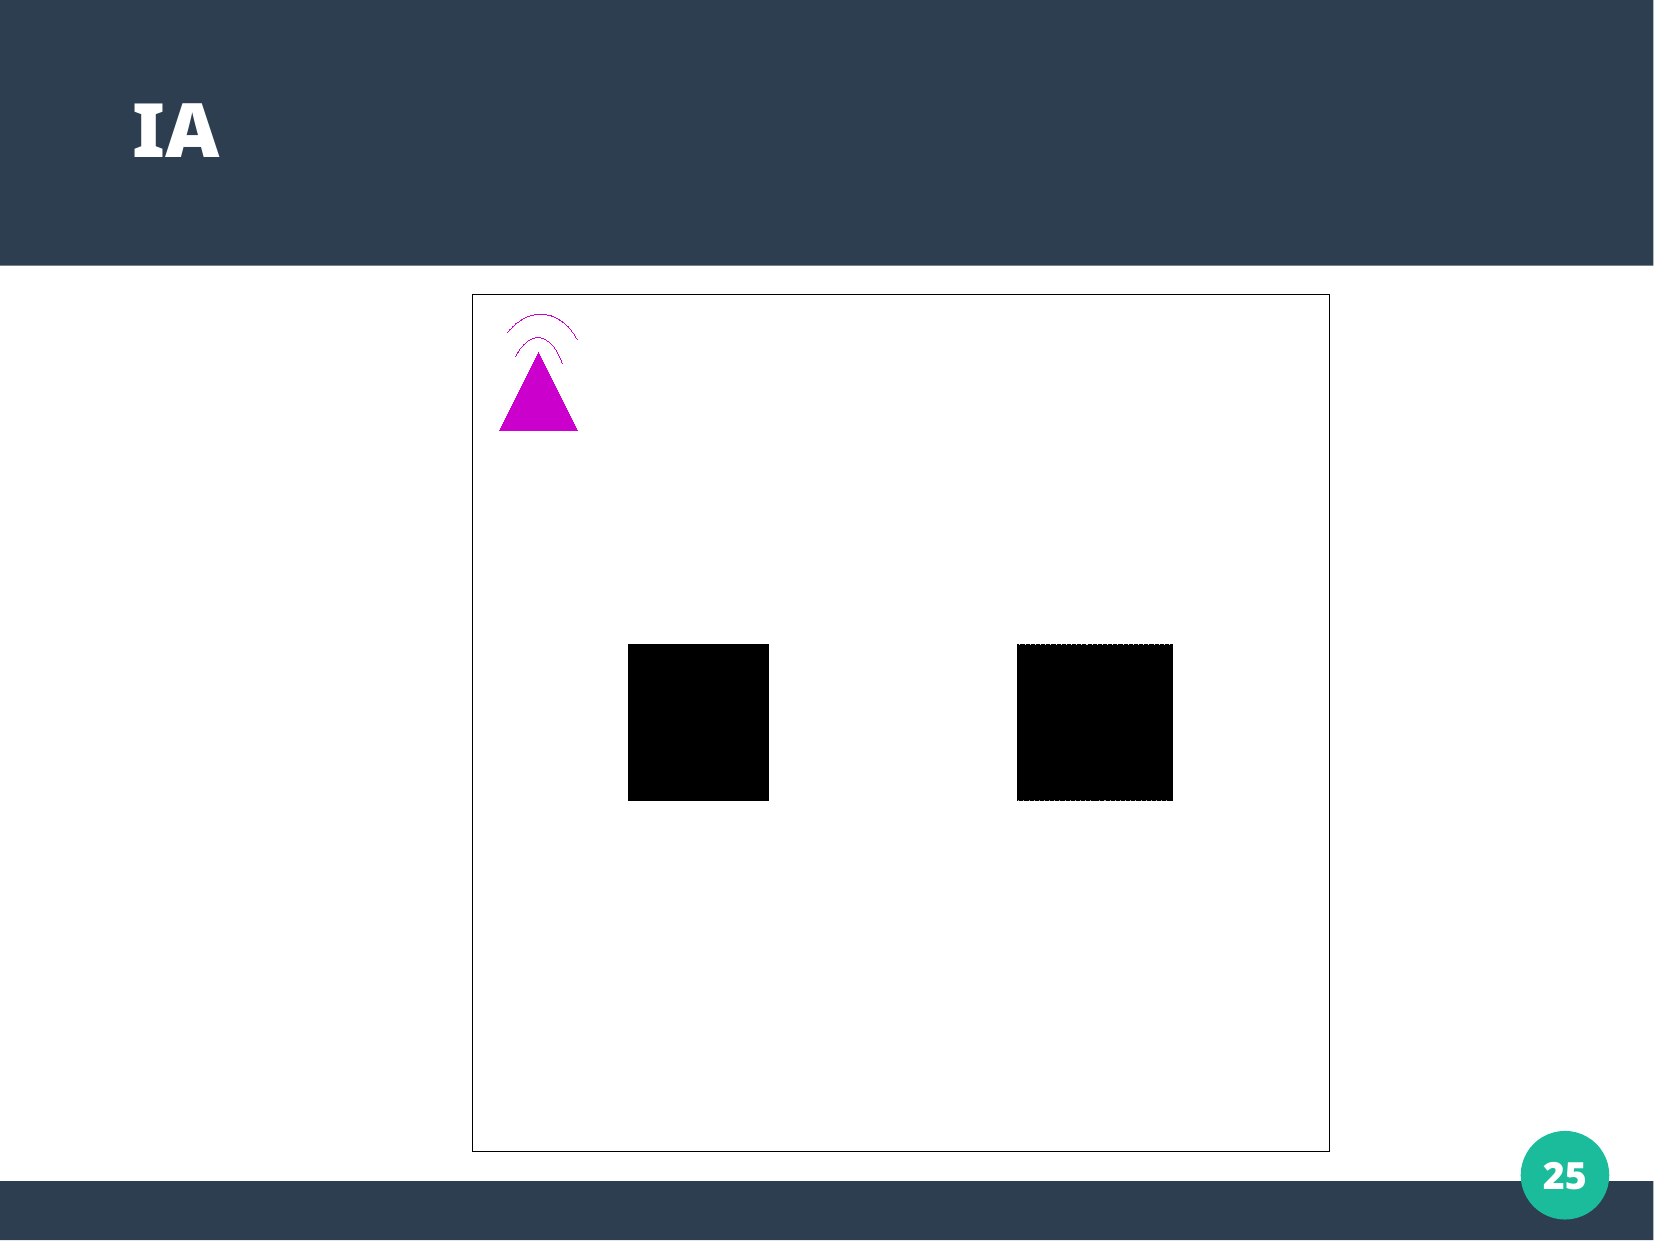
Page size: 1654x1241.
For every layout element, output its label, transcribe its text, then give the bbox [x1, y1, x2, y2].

text_box [472, 294, 1330, 1152]
title IA [59, 49, 1595, 207]
